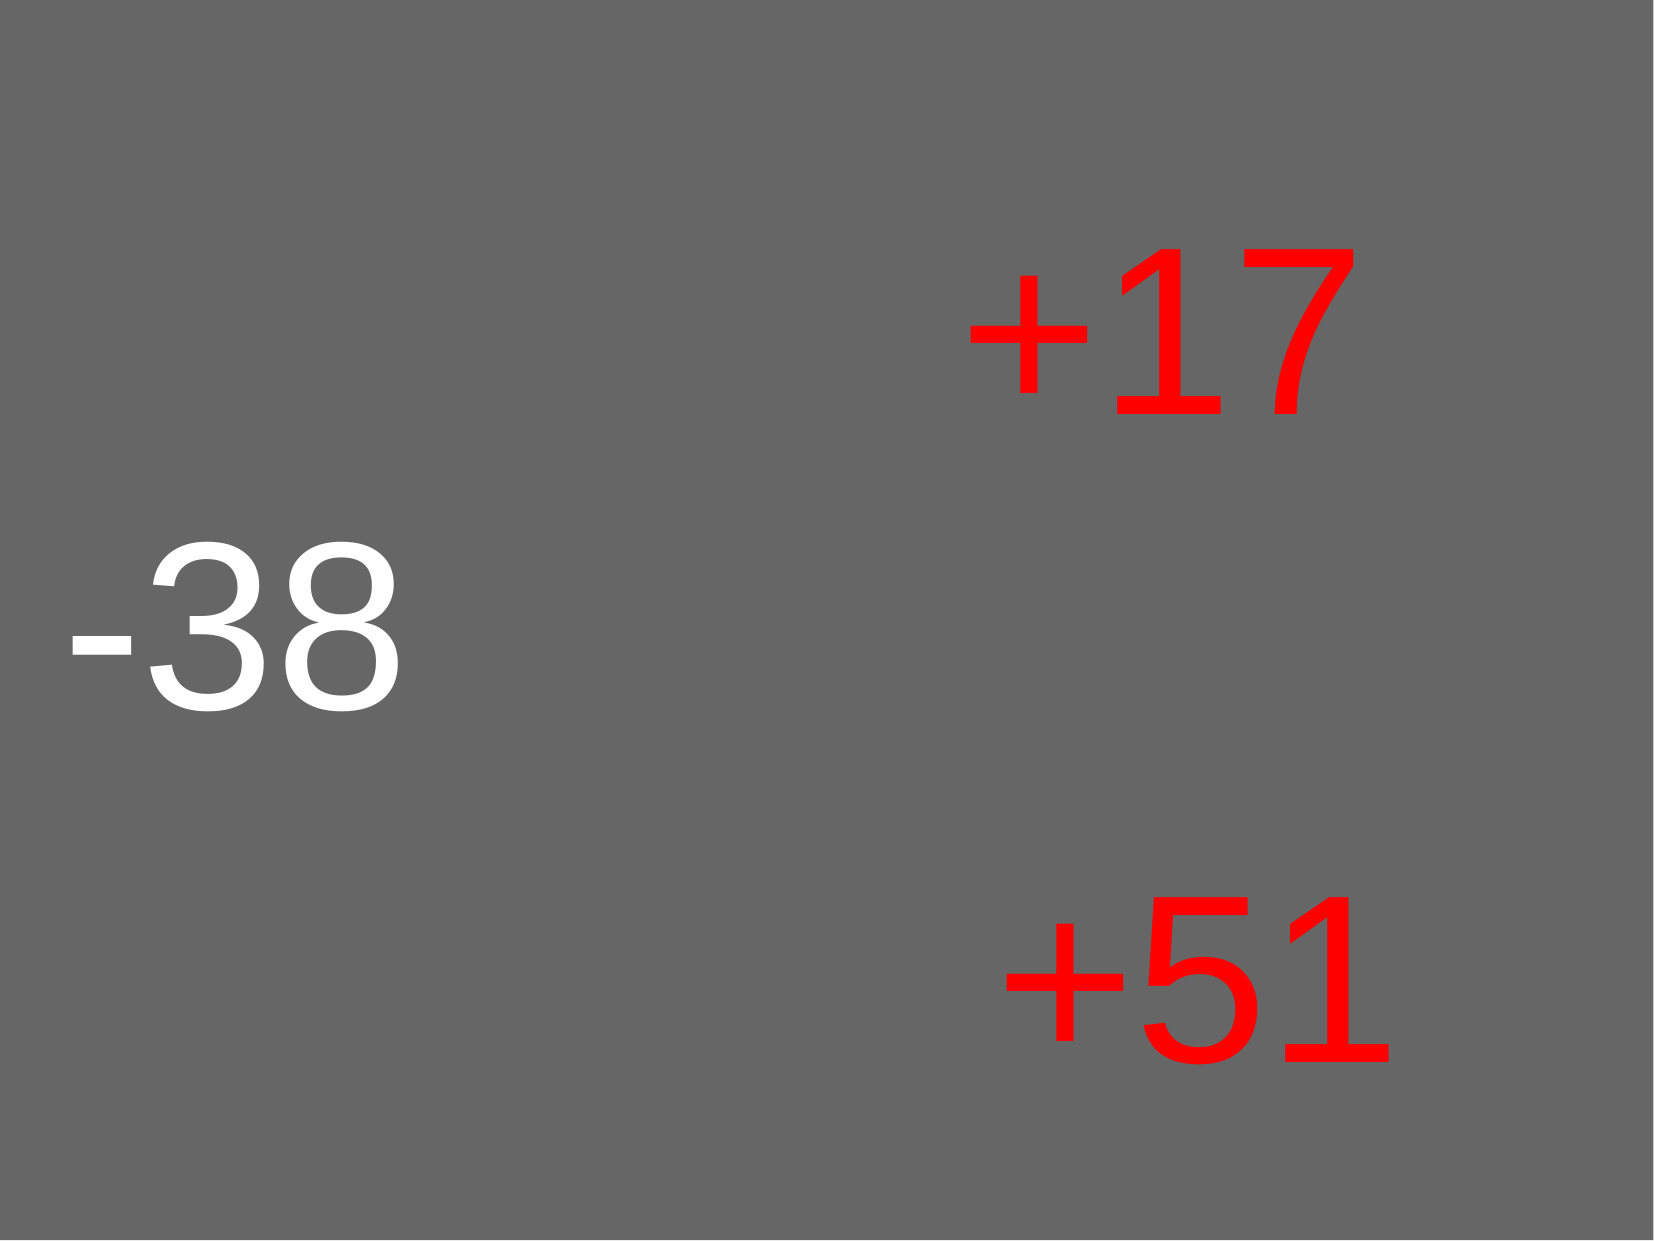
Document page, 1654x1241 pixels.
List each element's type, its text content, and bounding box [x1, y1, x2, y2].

text_box [0, 0, 1654, 1241]
text_box +51 [980, 838, 1571, 1121]
text_box -38 [47, 485, 674, 768]
text_box +17 [944, 190, 1536, 473]
